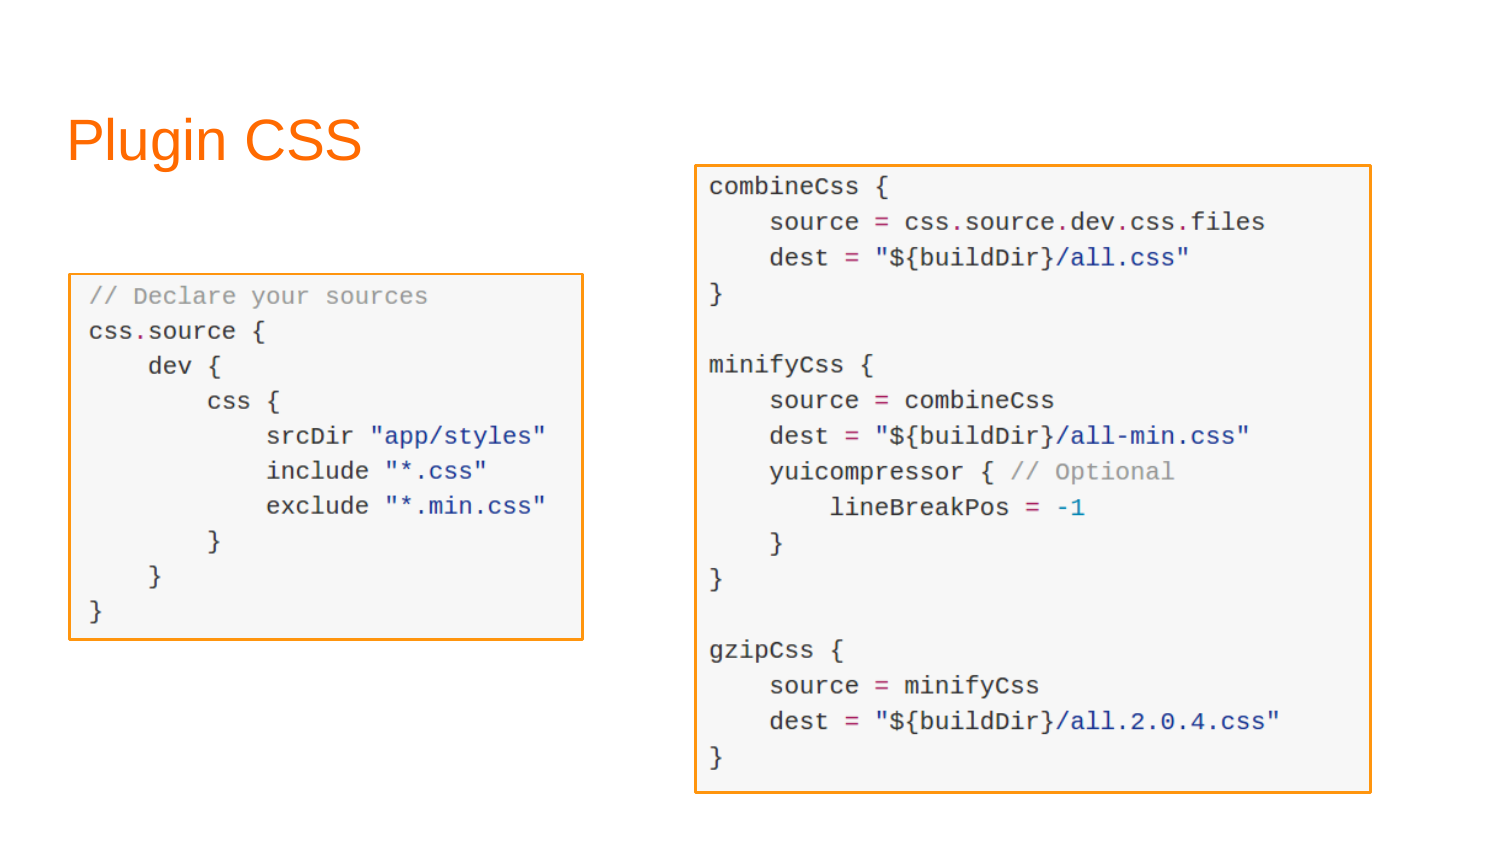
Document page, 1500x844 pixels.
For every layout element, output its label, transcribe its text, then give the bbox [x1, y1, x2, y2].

picture [70, 275, 582, 638]
title Plugin CSS [51, 72, 1449, 167]
picture [696, 166, 1370, 792]
